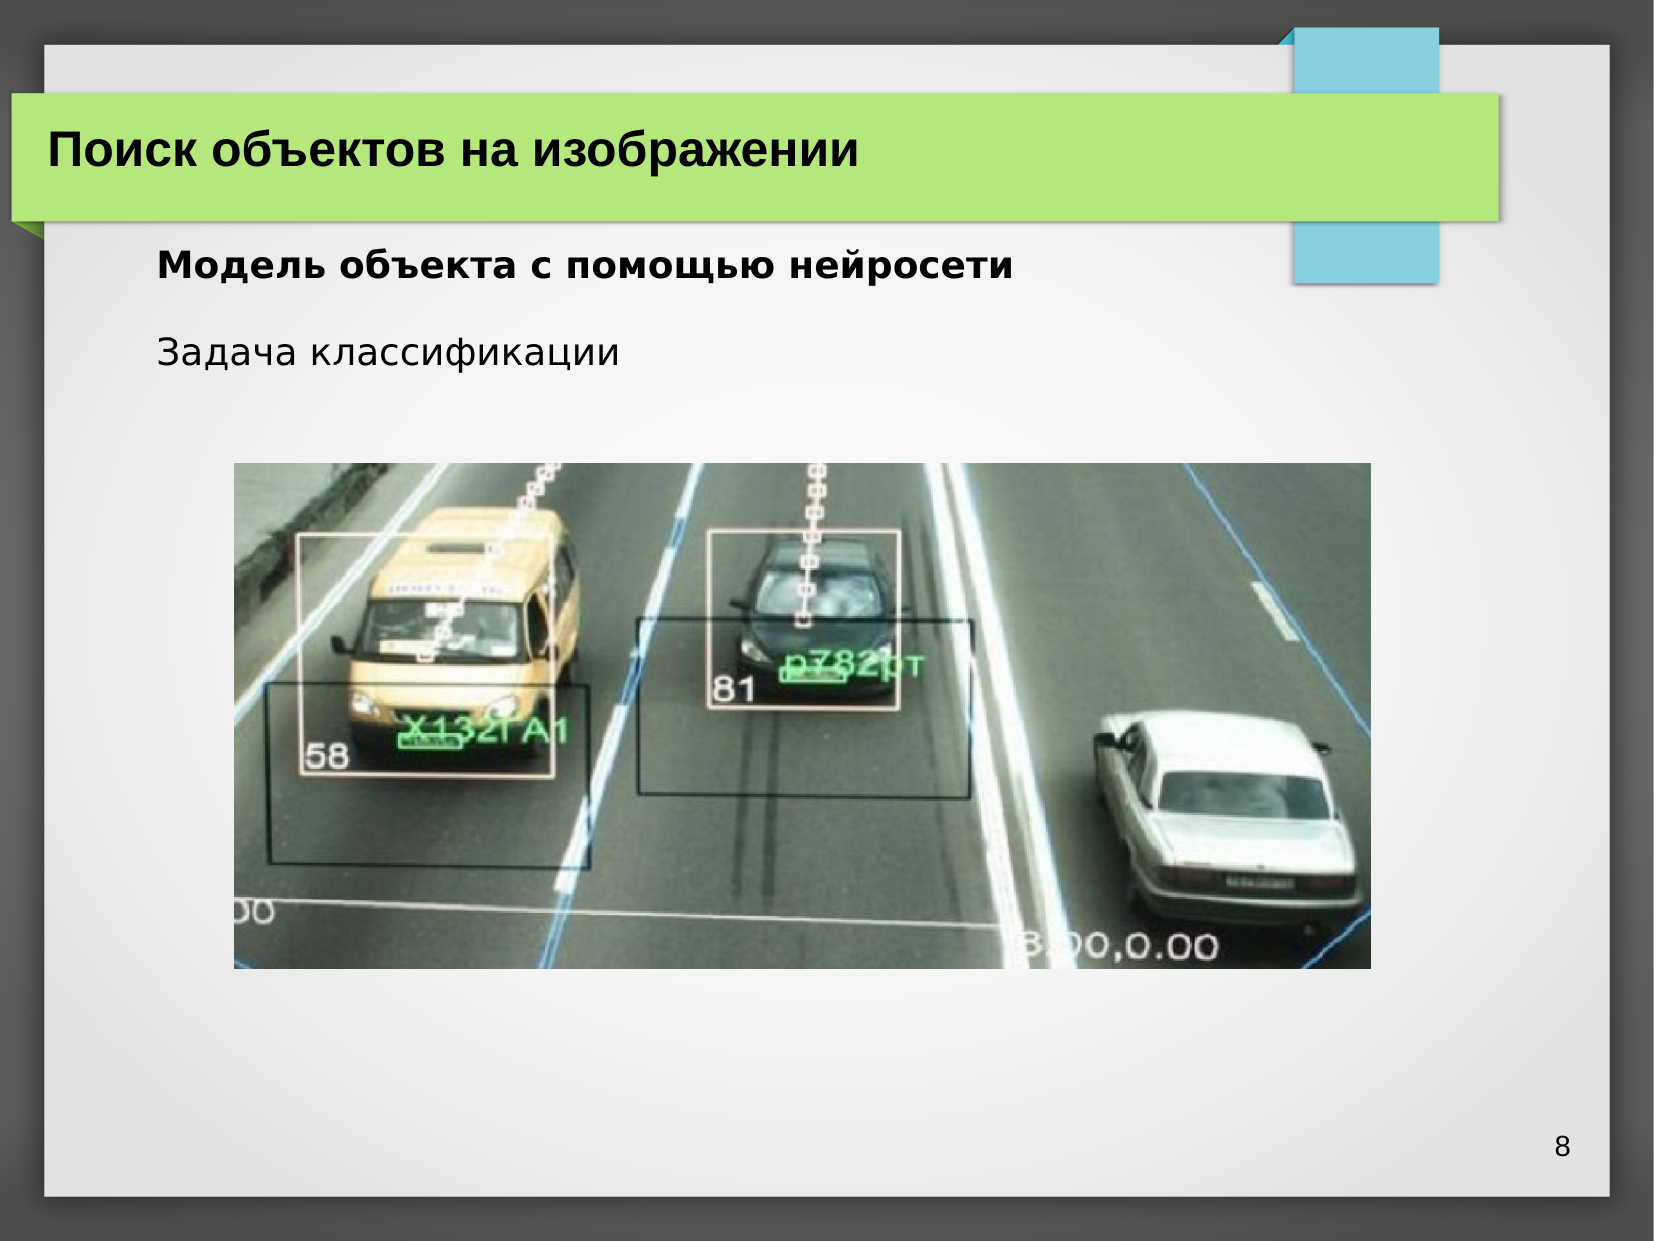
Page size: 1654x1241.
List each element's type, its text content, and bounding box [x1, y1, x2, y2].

title Поиск объектов на изображении [47, 120, 1004, 177]
text_box Модель объекта с помощью нейросети Задача классификации [141, 236, 1193, 426]
picture [0, 0, 1654, 1241]
